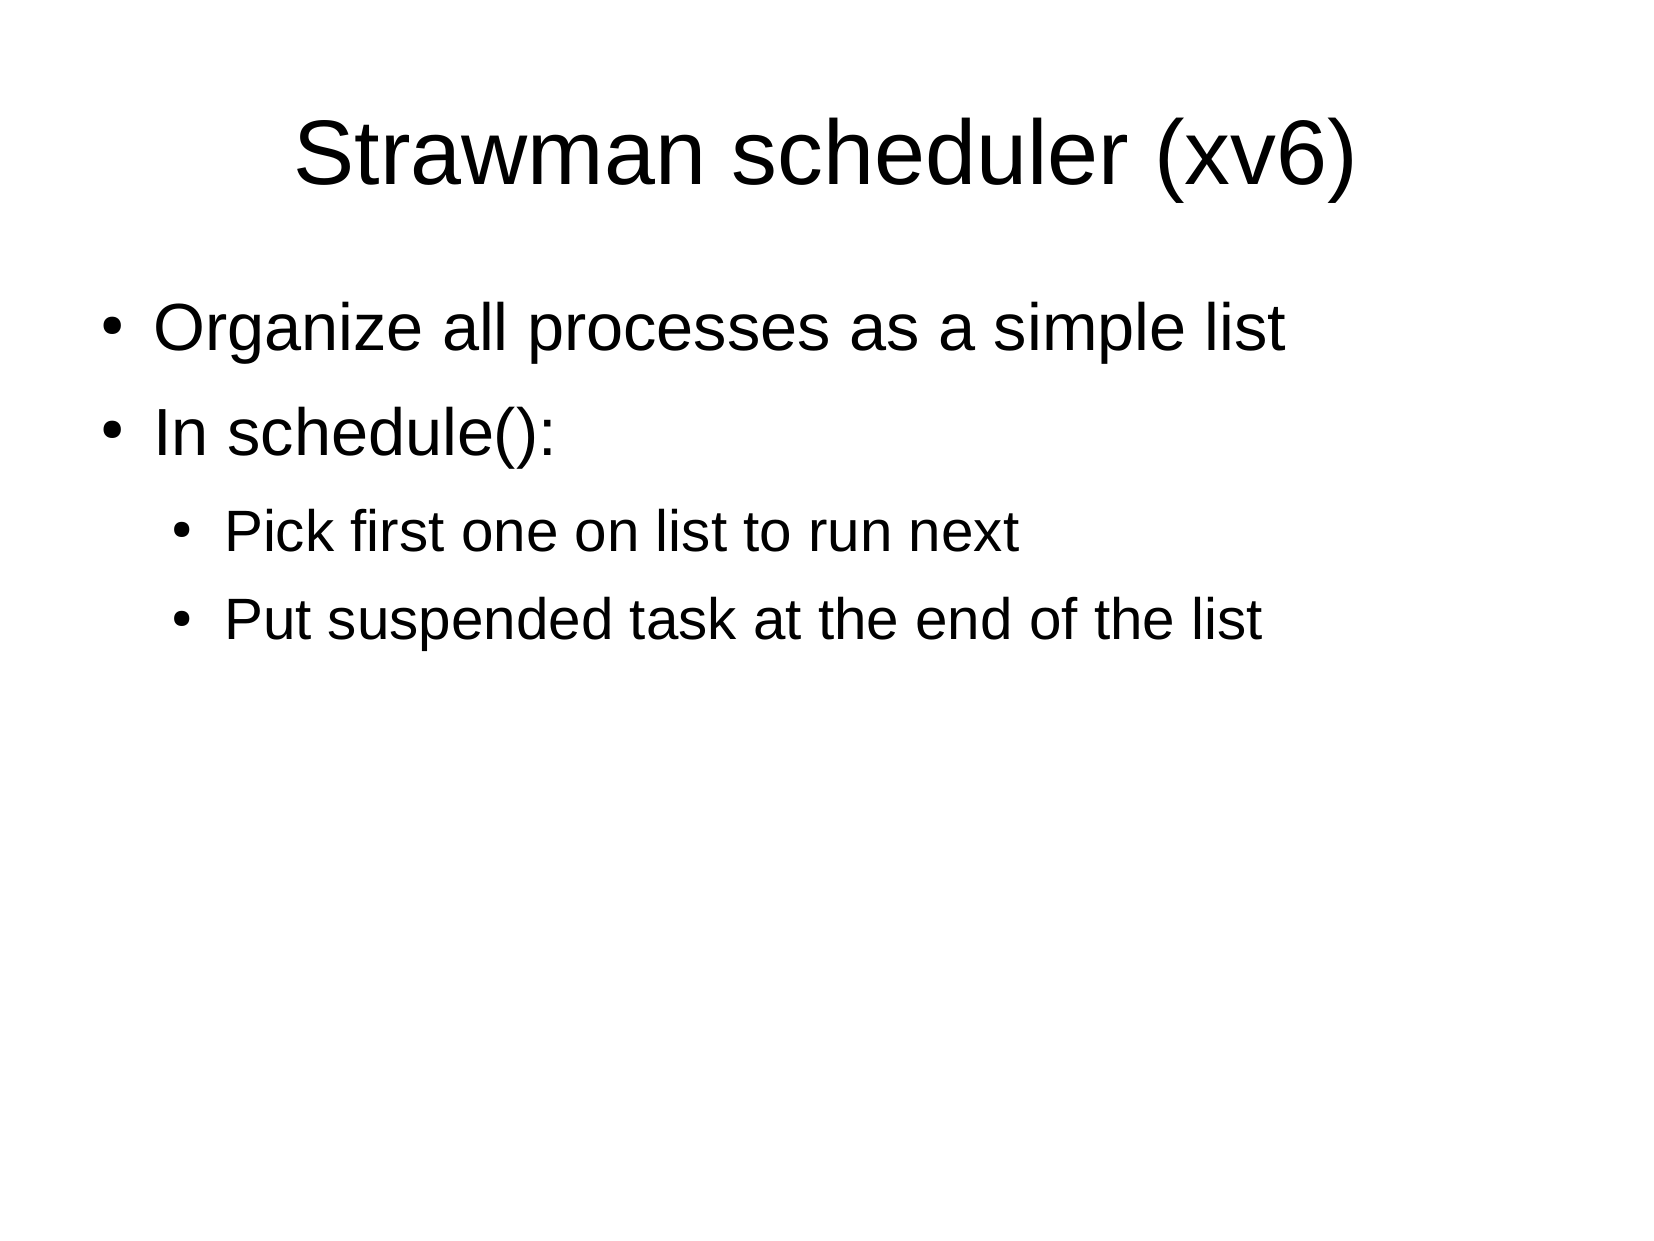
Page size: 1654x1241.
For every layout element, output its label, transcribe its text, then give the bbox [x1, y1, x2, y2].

title Strawman scheduler (xv6) [82, 49, 1571, 257]
list Organize all processes as a simple list In schedule(): Pick first one on list to run next Put suspended task at the end of the list [82, 290, 1571, 1010]
